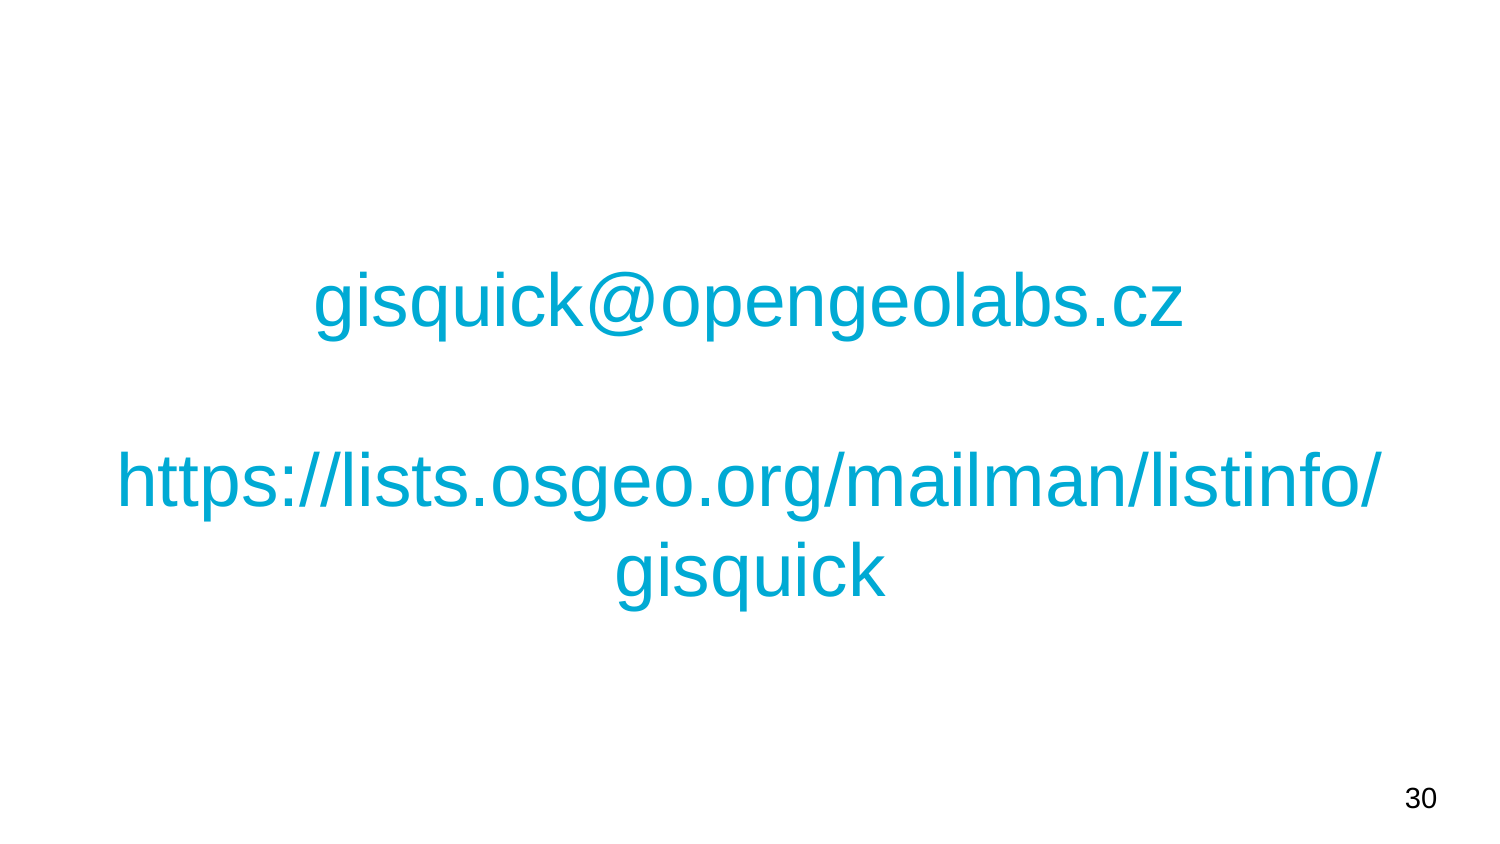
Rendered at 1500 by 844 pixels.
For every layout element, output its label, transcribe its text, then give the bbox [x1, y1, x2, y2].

title gisquick@opengeolabs.cz https://lists.osgeo.org/mailman/listinfo/gisquick [51, 327, 1449, 535]
slide_number <číslo> [1389, 764, 1480, 830]
